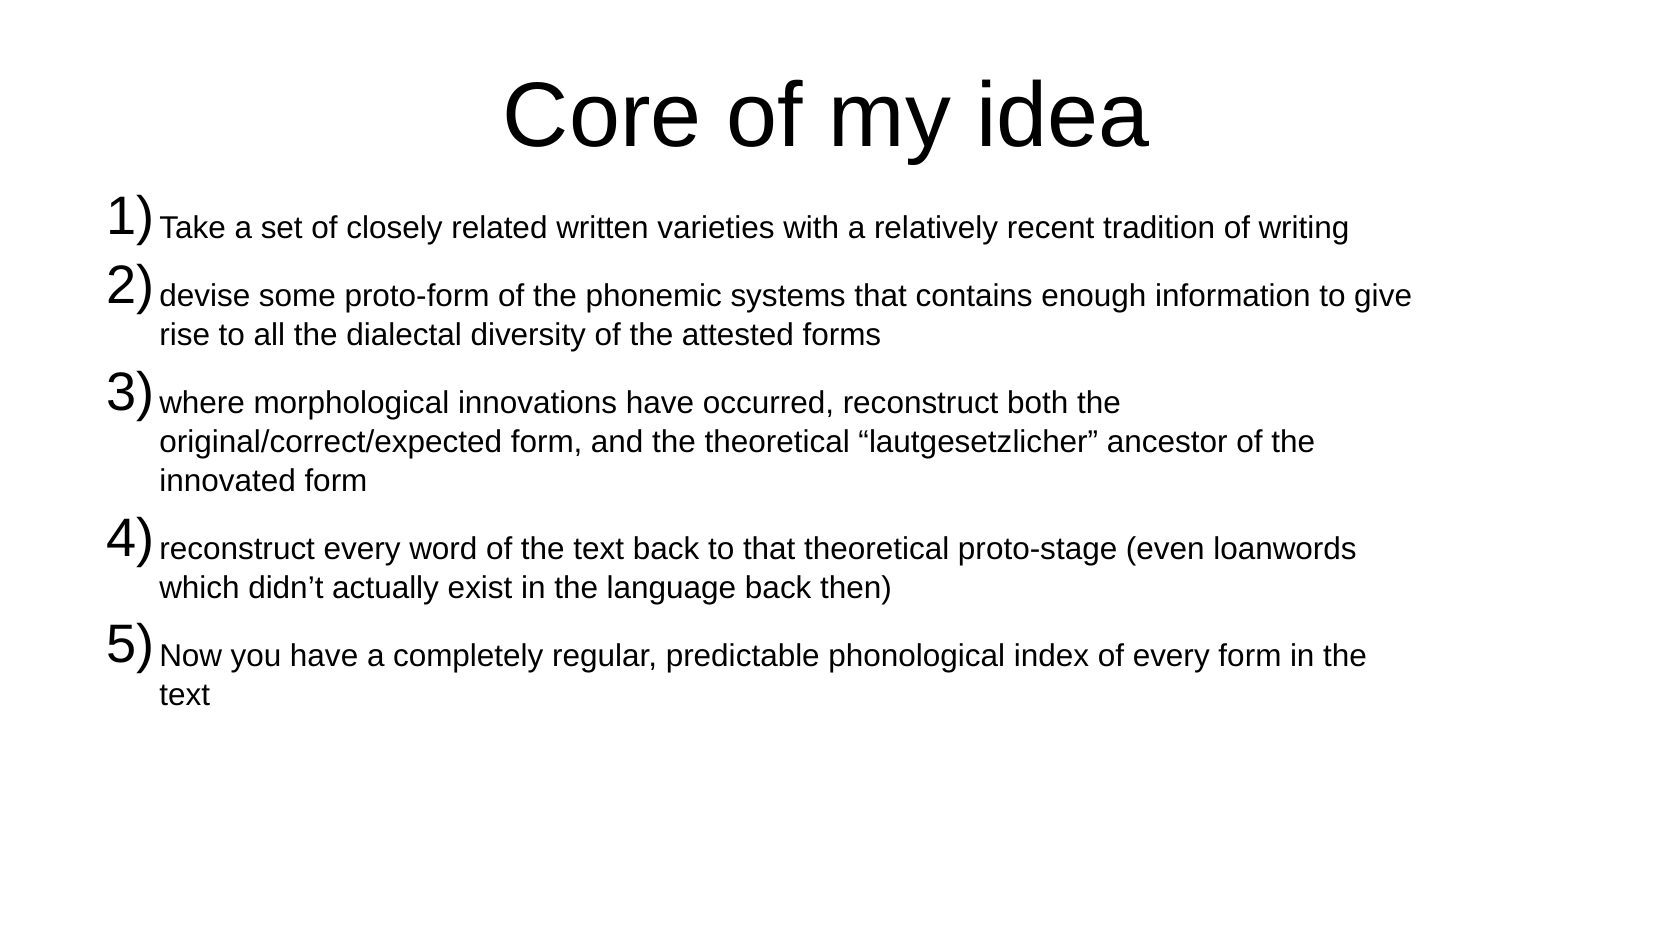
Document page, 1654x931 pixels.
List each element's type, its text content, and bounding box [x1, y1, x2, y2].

title Core of my idea [82, 37, 1571, 193]
list Take a set of closely related written varieties with a relatively recent tradition of writing devise some proto-form of the phonemic systems that contains enough information to give rise to all the dialectal diversity of the attested forms where morphological innovations have occurred, reconstruct both the original/correct/expected form, and the theoretical “lautgesetzlicher” ancestor of the innovated form reconstruct every word of the text back to that theoretical proto-stage (even loanwords which didn’t actually exist in the language back then) Now you have a completely regular, predictable phonological index of every form in the text [88, 206, 1418, 886]
